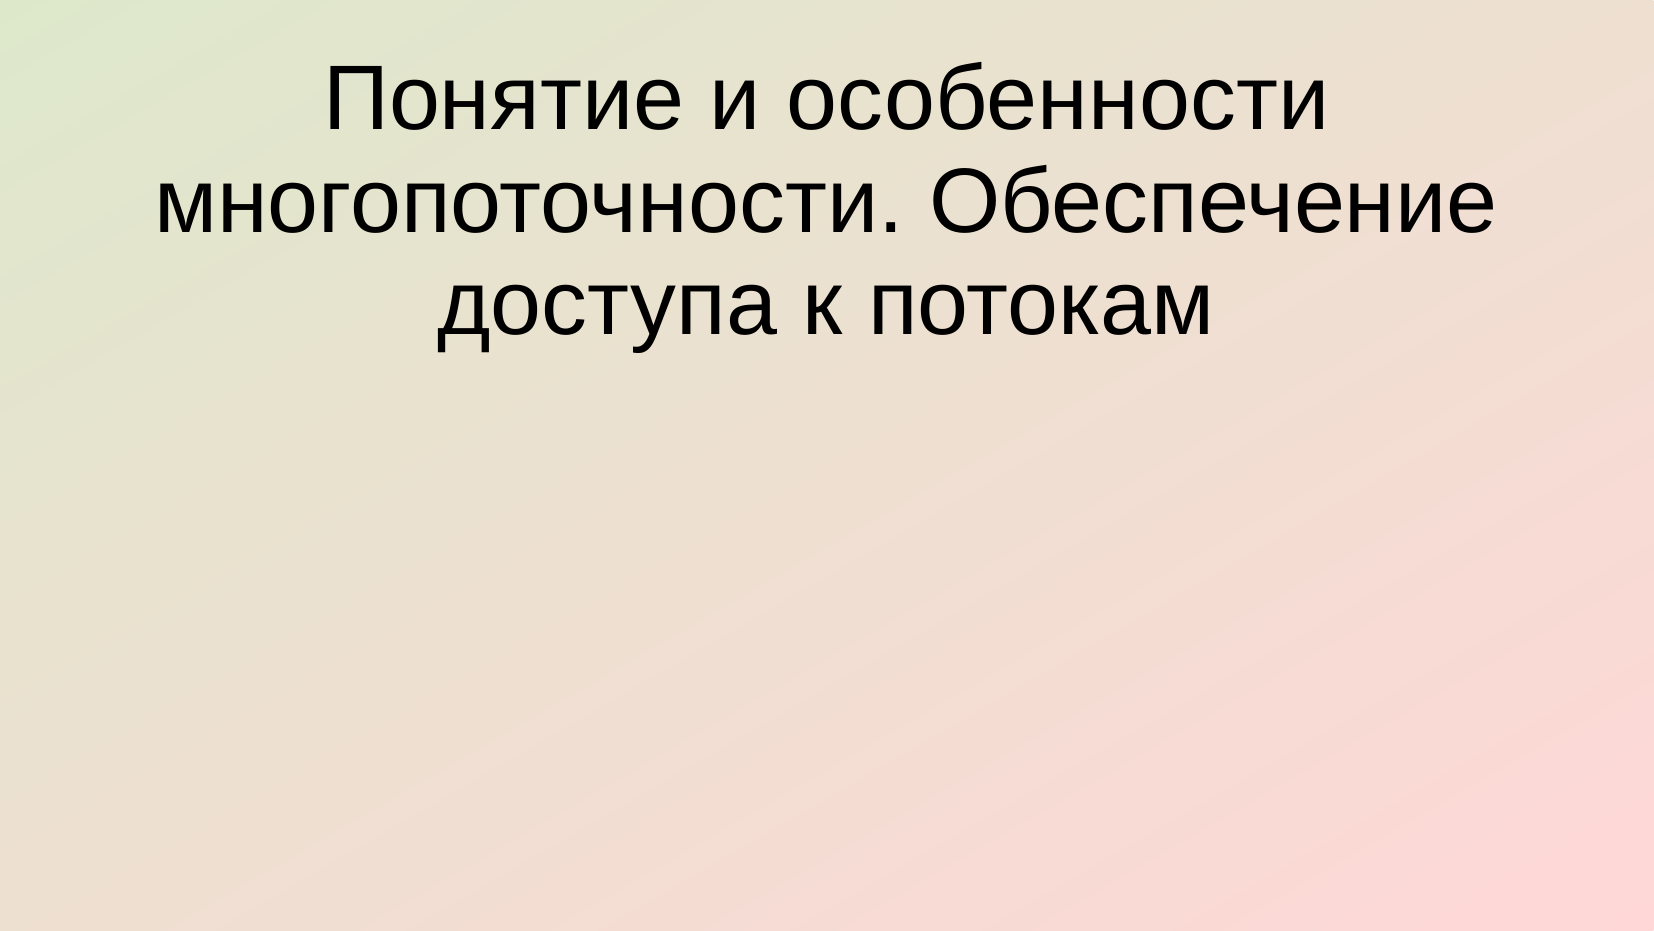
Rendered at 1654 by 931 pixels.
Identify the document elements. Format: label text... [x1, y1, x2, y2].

title Понятие и особенности многопоточности. Обеспечение доступа к потокам [82, 0, 1571, 449]
